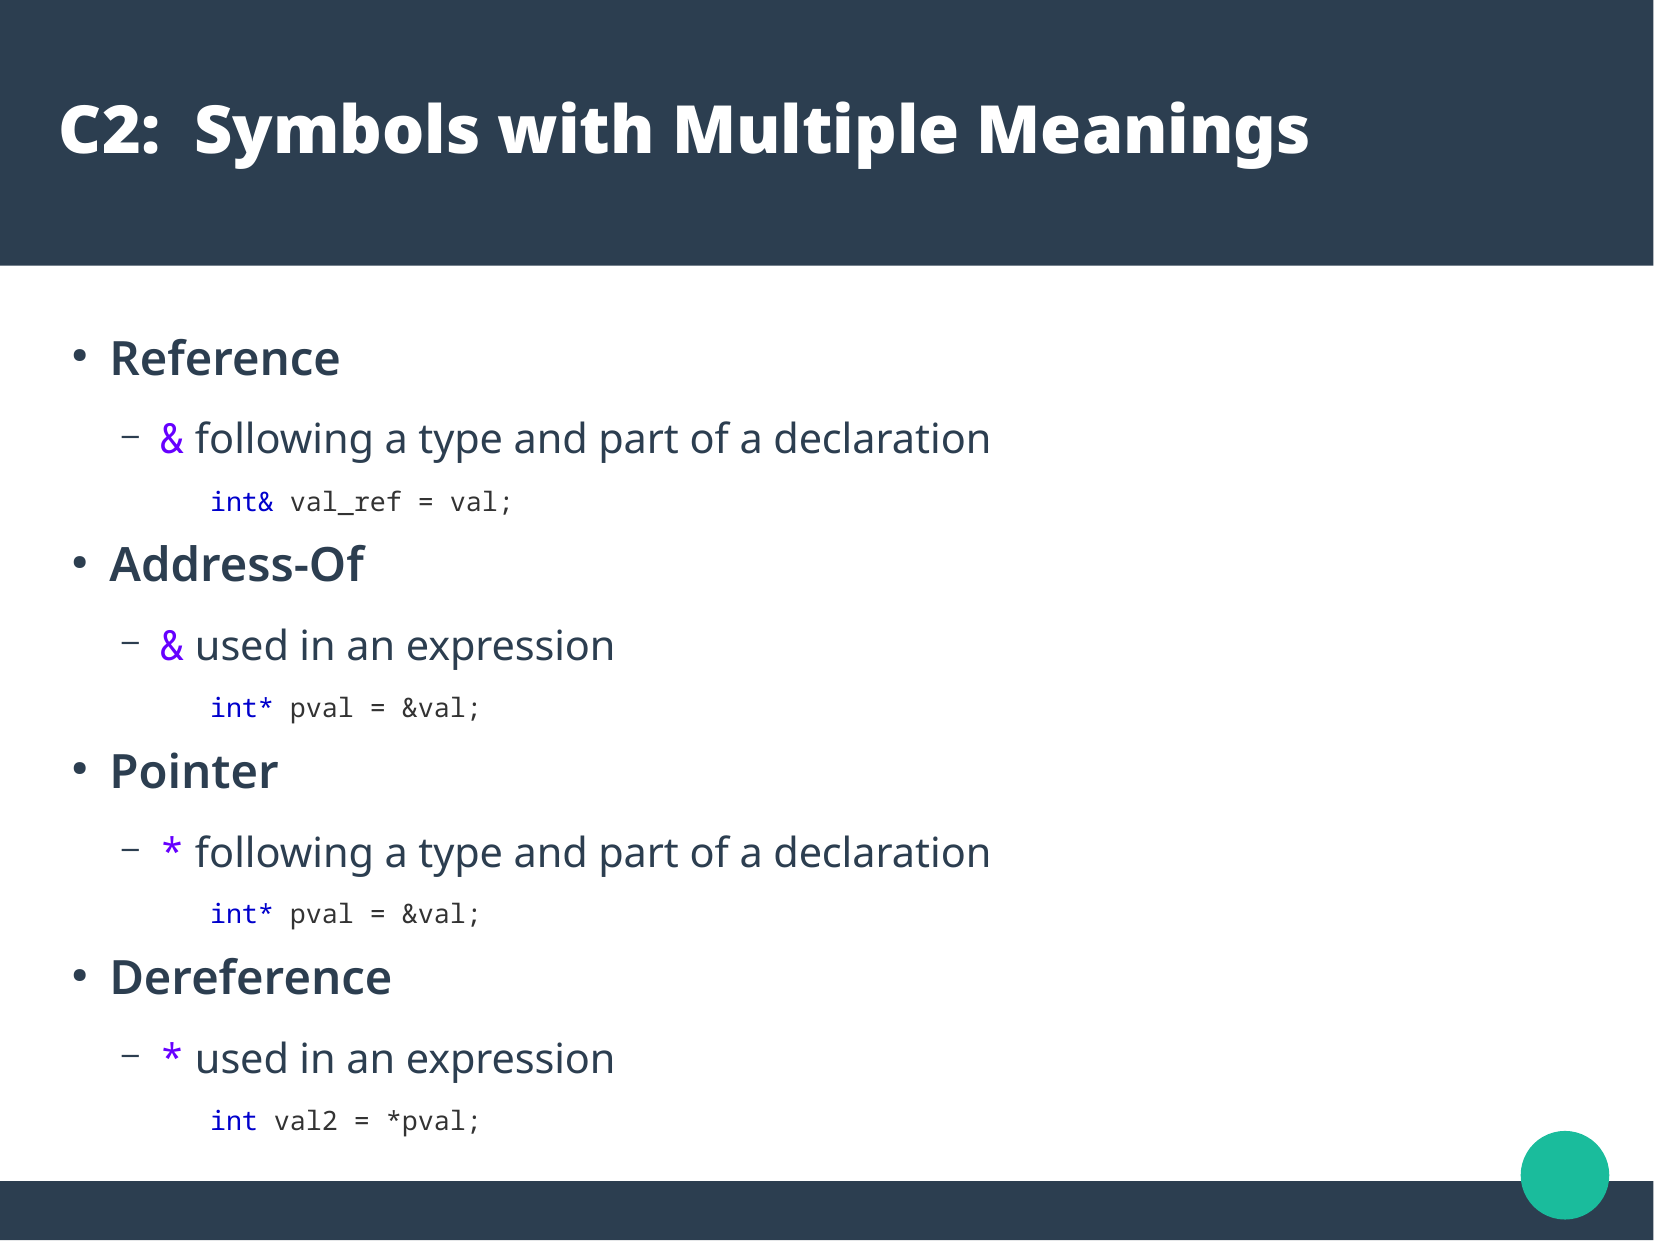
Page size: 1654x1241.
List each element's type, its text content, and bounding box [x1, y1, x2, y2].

title C2: Symbols with Multiple Meanings [59, 49, 1595, 207]
list Reference & following a type and part of a declaration int& val_ref = val; Address-Of & used in an expression int* pval = &val; Pointer * following a type and part of a declaration int* pval = &val; Dereference * used in an expression int val2 = *pval; [59, 324, 1595, 1152]
